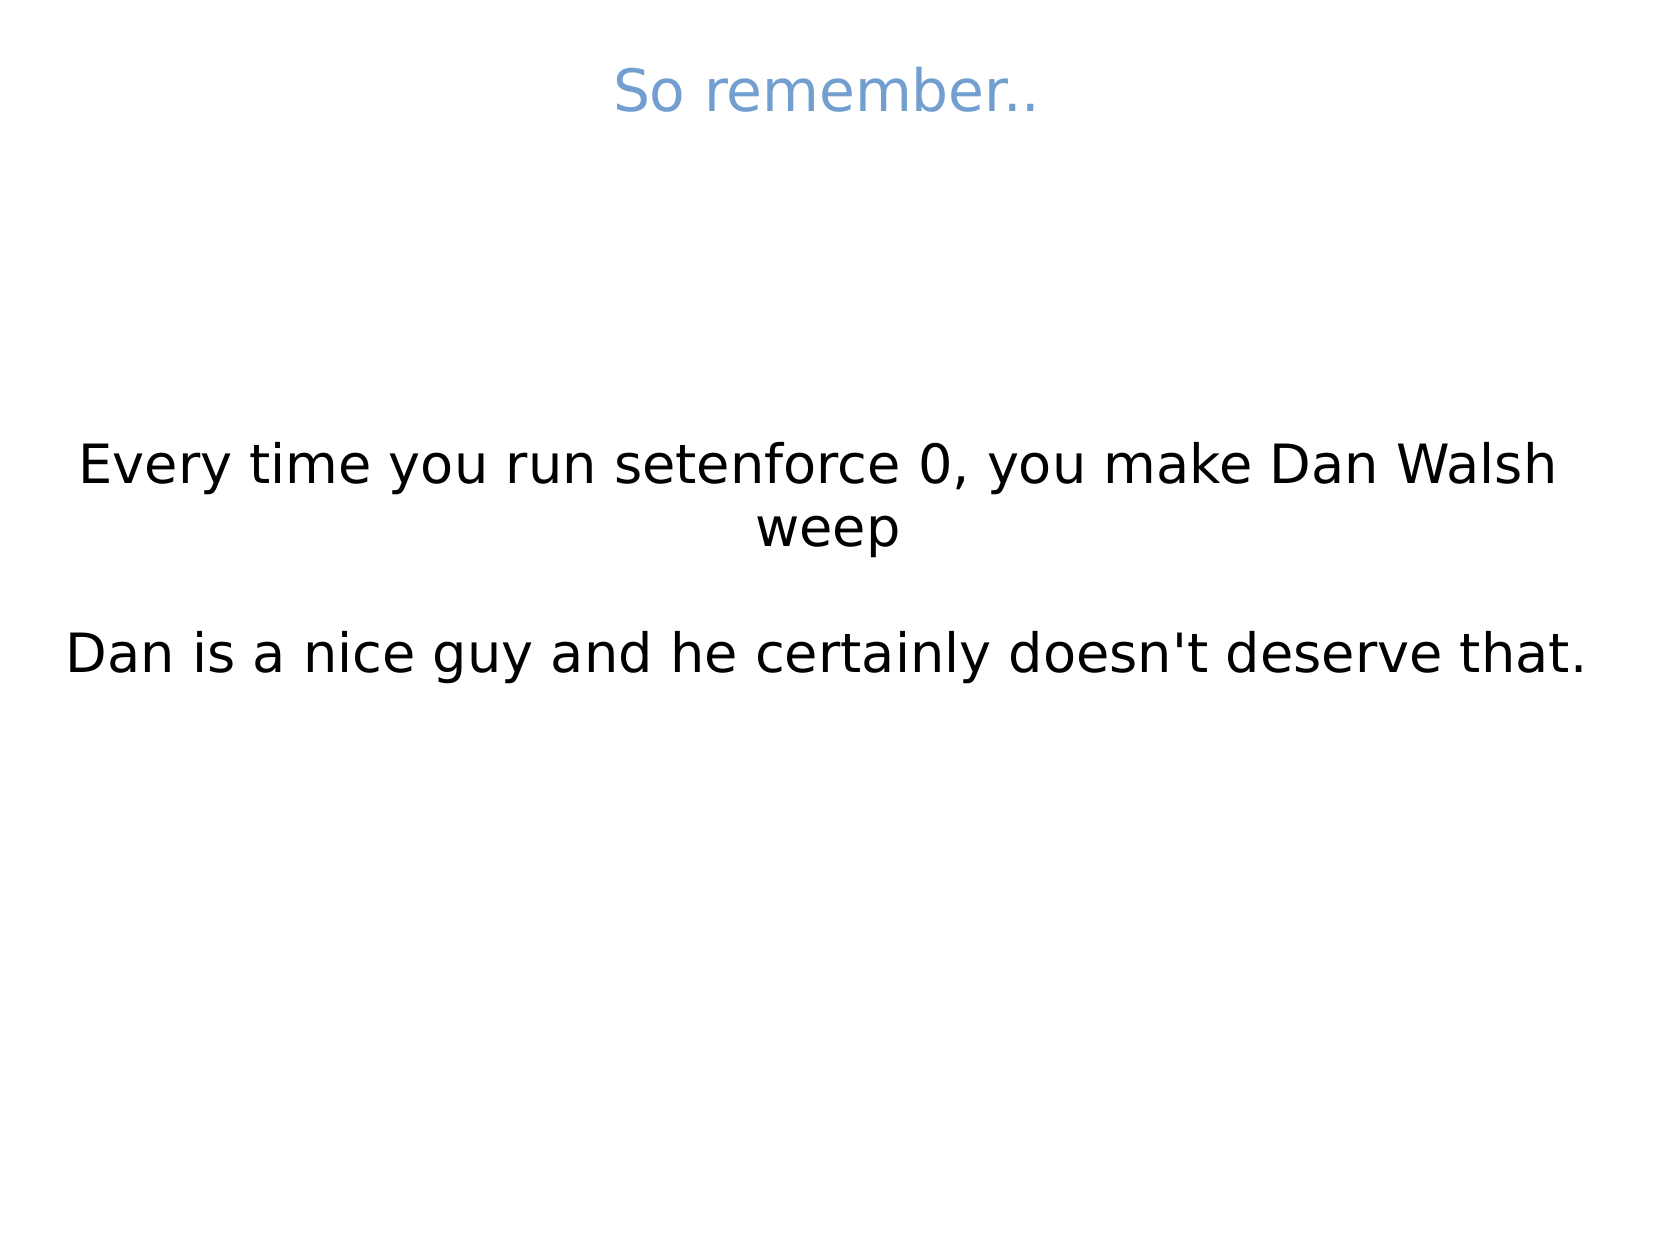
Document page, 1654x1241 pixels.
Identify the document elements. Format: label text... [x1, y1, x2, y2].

text_box So remember.. [598, 50, 1056, 133]
text_box Every time you run setenforce 0, you make Dan Walsh weep Dan is a nice guy and he certainly doesn't deserve that. [51, 426, 1606, 694]
